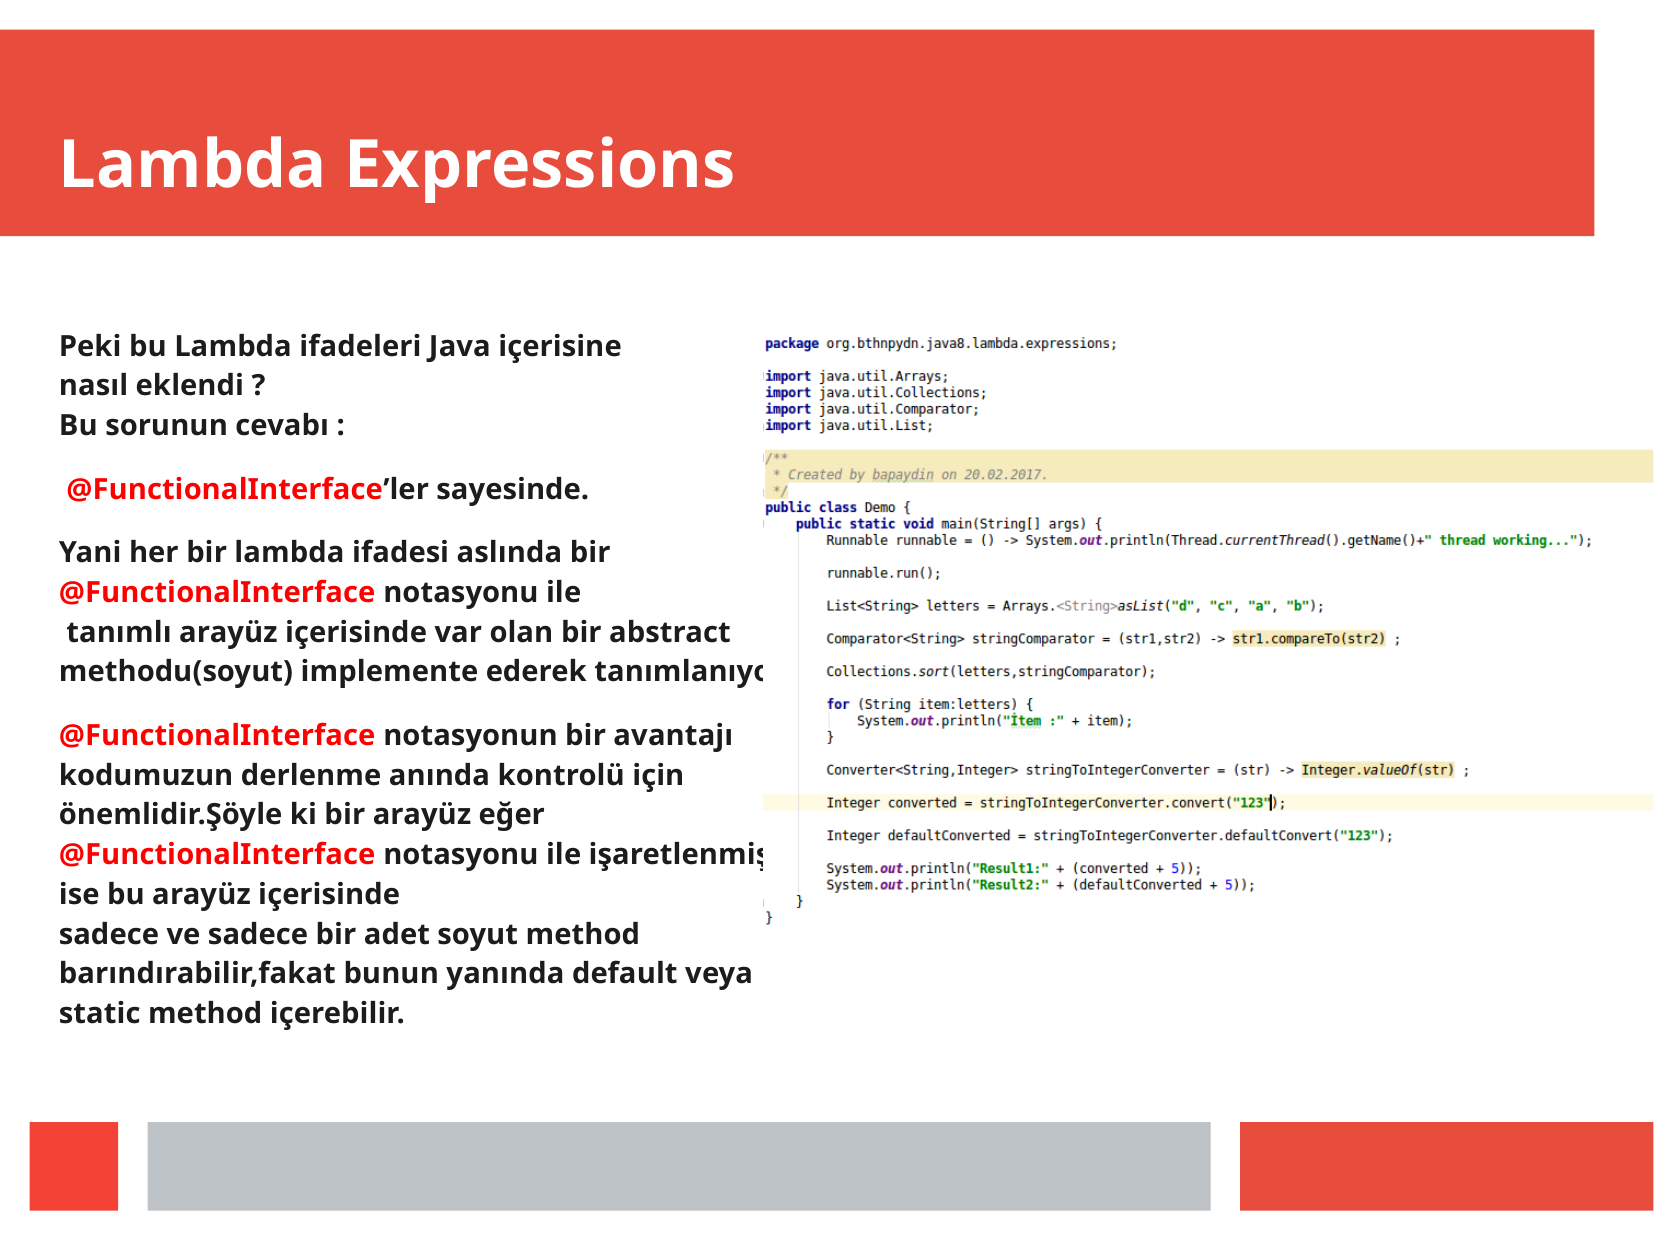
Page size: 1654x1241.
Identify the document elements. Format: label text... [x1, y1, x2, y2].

picture [763, 336, 1654, 931]
title Lambda Expressions [59, 59, 1595, 207]
list Peki bu Lambda ifadeleri Java içerisine nasıl eklendi ? Bu sorunun cevabı : @FunctionalInterface’ler sayesinde. Yani her bir lambda ifadesi aslında bir @FunctionalInterface notasyonu ile tanımlı arayüz içerisinde var olan bir abstract methodu(soyut) implemente ederek tanımlanıyor. @FunctionalInterface notasyonun bir avantajı kodumuzun derlenme anında kontrolü için önemlidir.Şöyle ki bir arayüz eğer @FunctionalInterface notasyonu ile işaretlenmiş ise bu arayüz içerisinde sadece ve sadece bir adet soyut method barındırabilir,fakat bunun yanında default veya static method içerebilir. [59, 324, 794, 1093]
